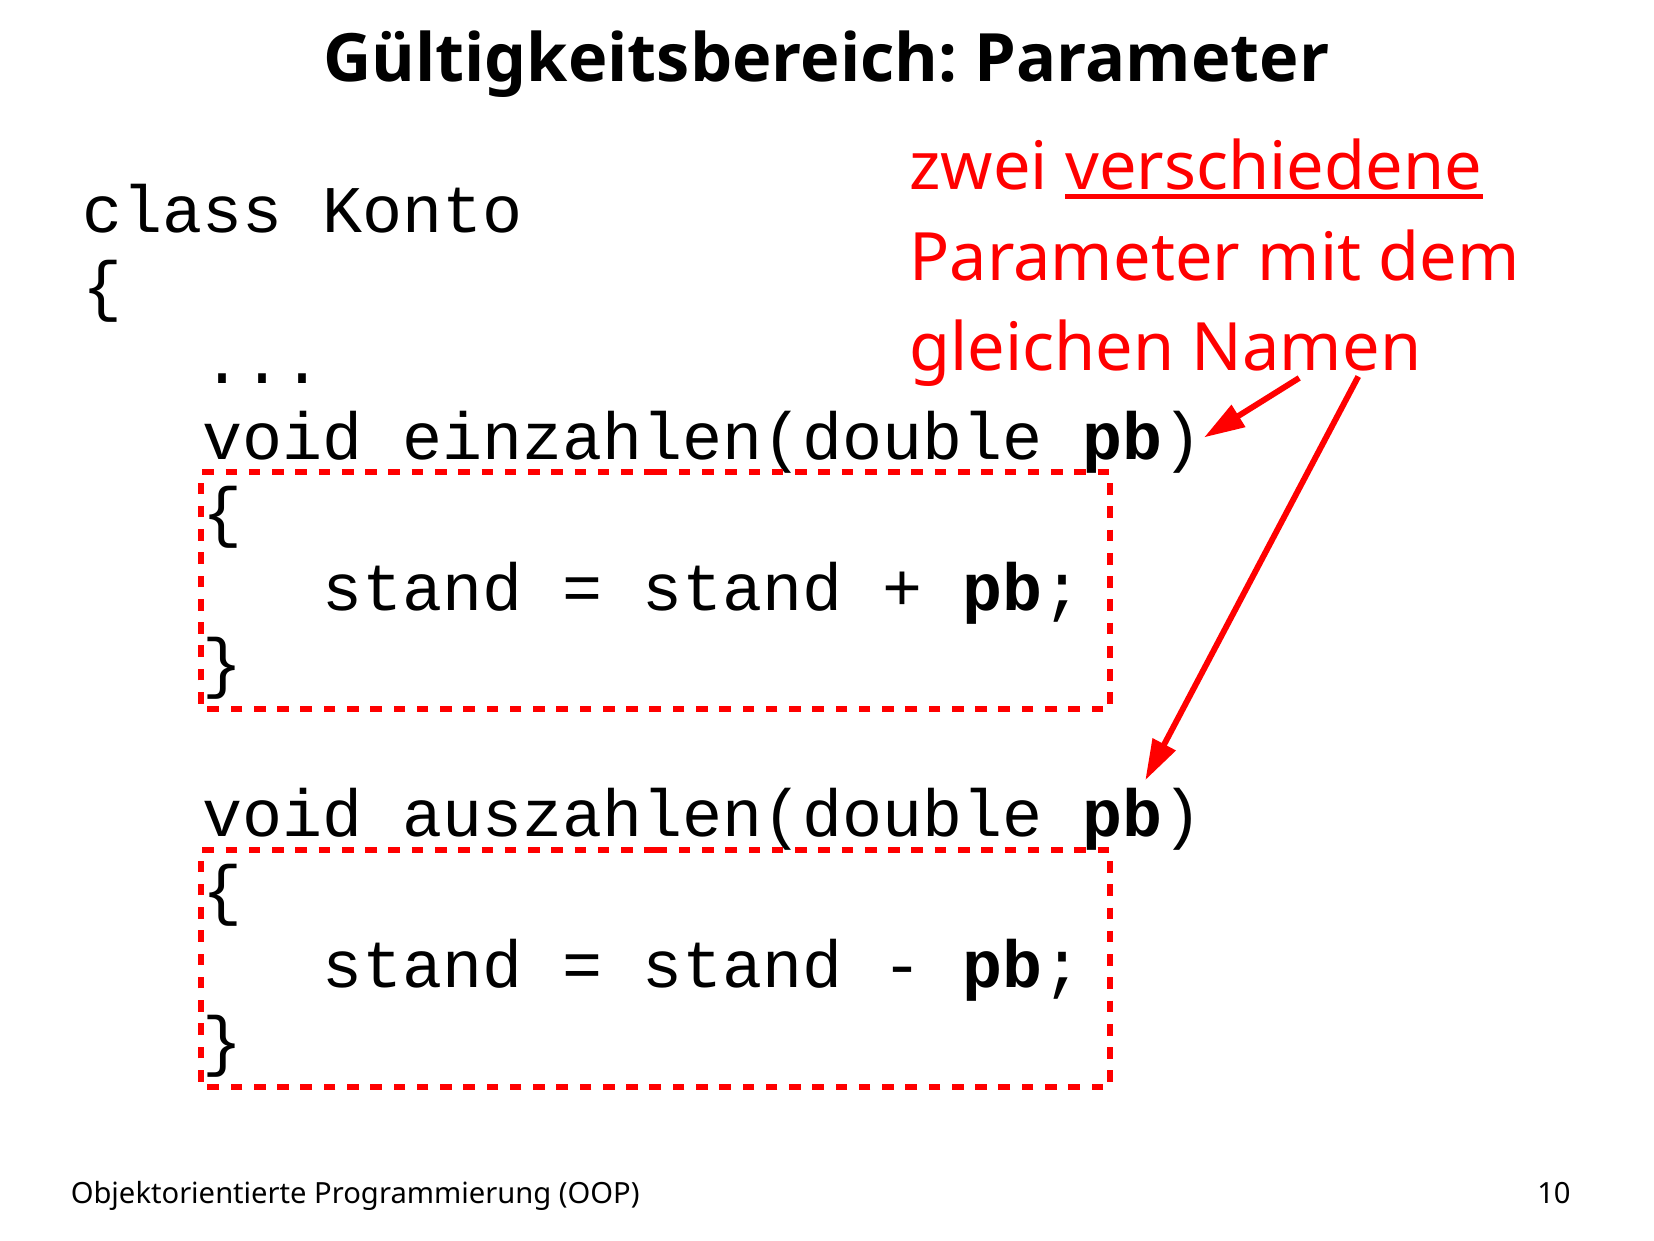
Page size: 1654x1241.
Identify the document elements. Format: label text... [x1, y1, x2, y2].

list class Konto { ... void einzahlen(double pb) { stand = stand + pb; } void auszahlen(double pb) { stand = stand - pb; } [82, 177, 1571, 1146]
title Gültigkeitsbereich: Parameter [0, 5, 1654, 107]
list zwei verschiedene Parameter mit dem gleichen Namen [909, 118, 1607, 414]
